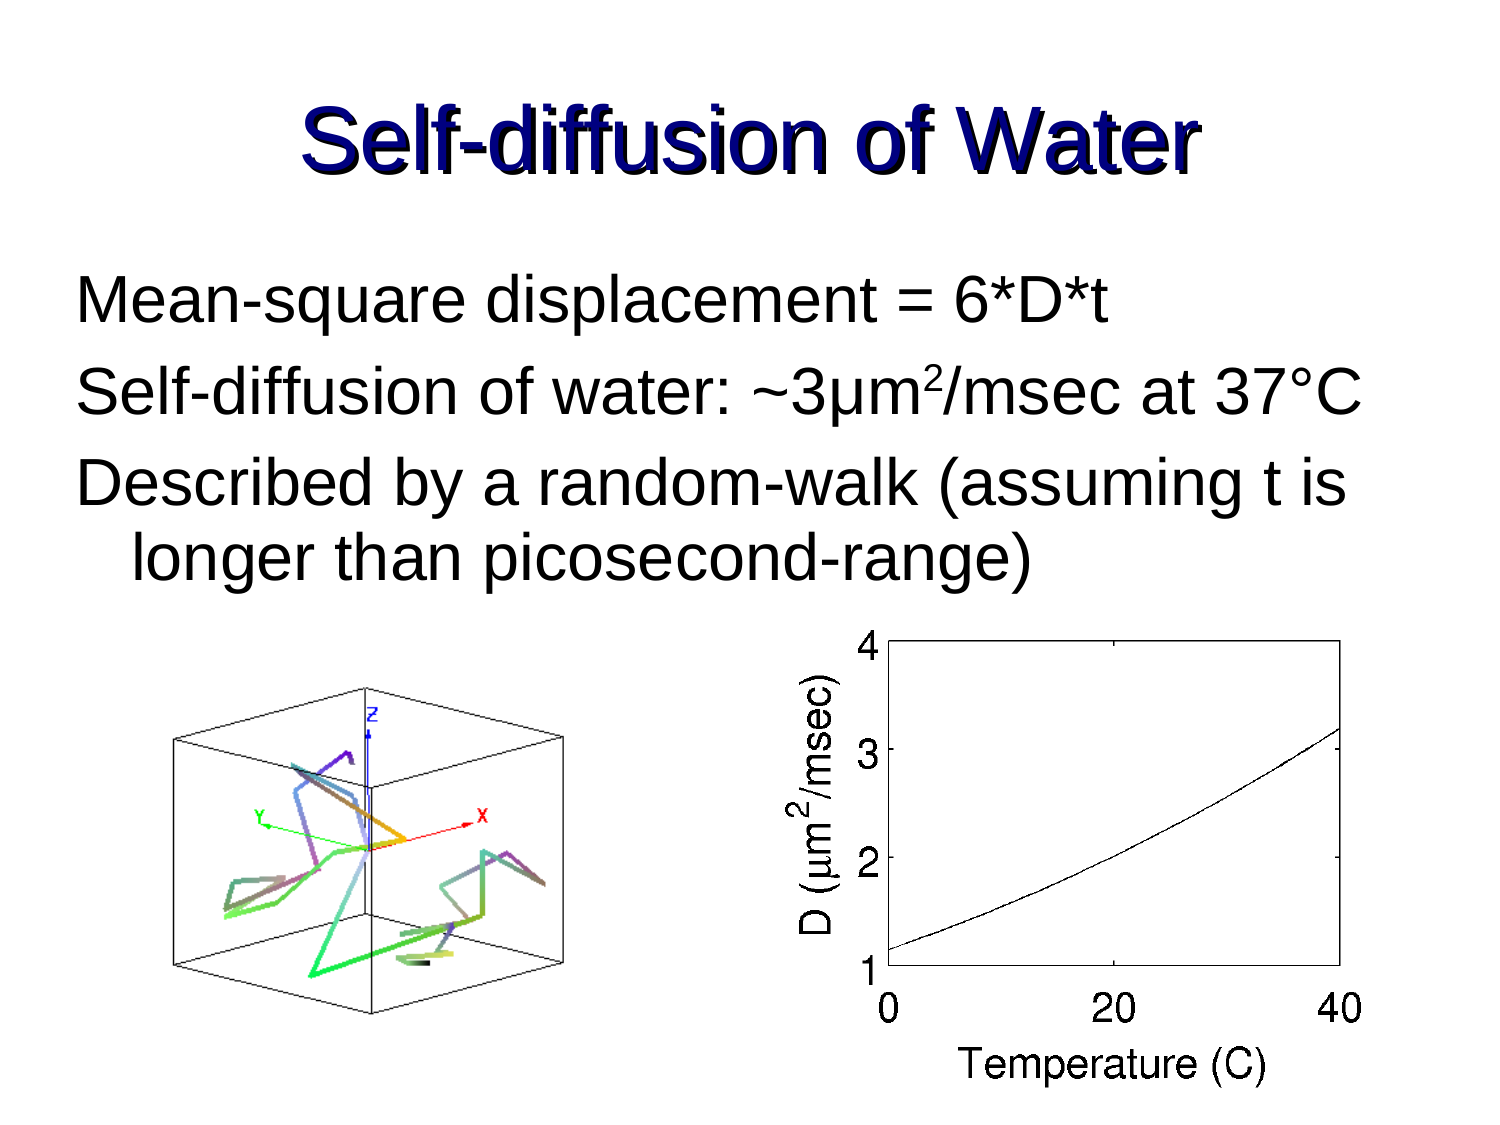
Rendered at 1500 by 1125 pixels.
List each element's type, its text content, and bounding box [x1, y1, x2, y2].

list Mean-square displacement = 6*D*t Self-diffusion of water: ~3μm2/msec at 37°C Described by a random-walk (assuming t is longer than picosecond-range) [75, 262, 1426, 638]
title Self-diffusion of Water [75, 45, 1426, 233]
picture [93, 638, 644, 1088]
picture [769, 604, 1399, 1088]
